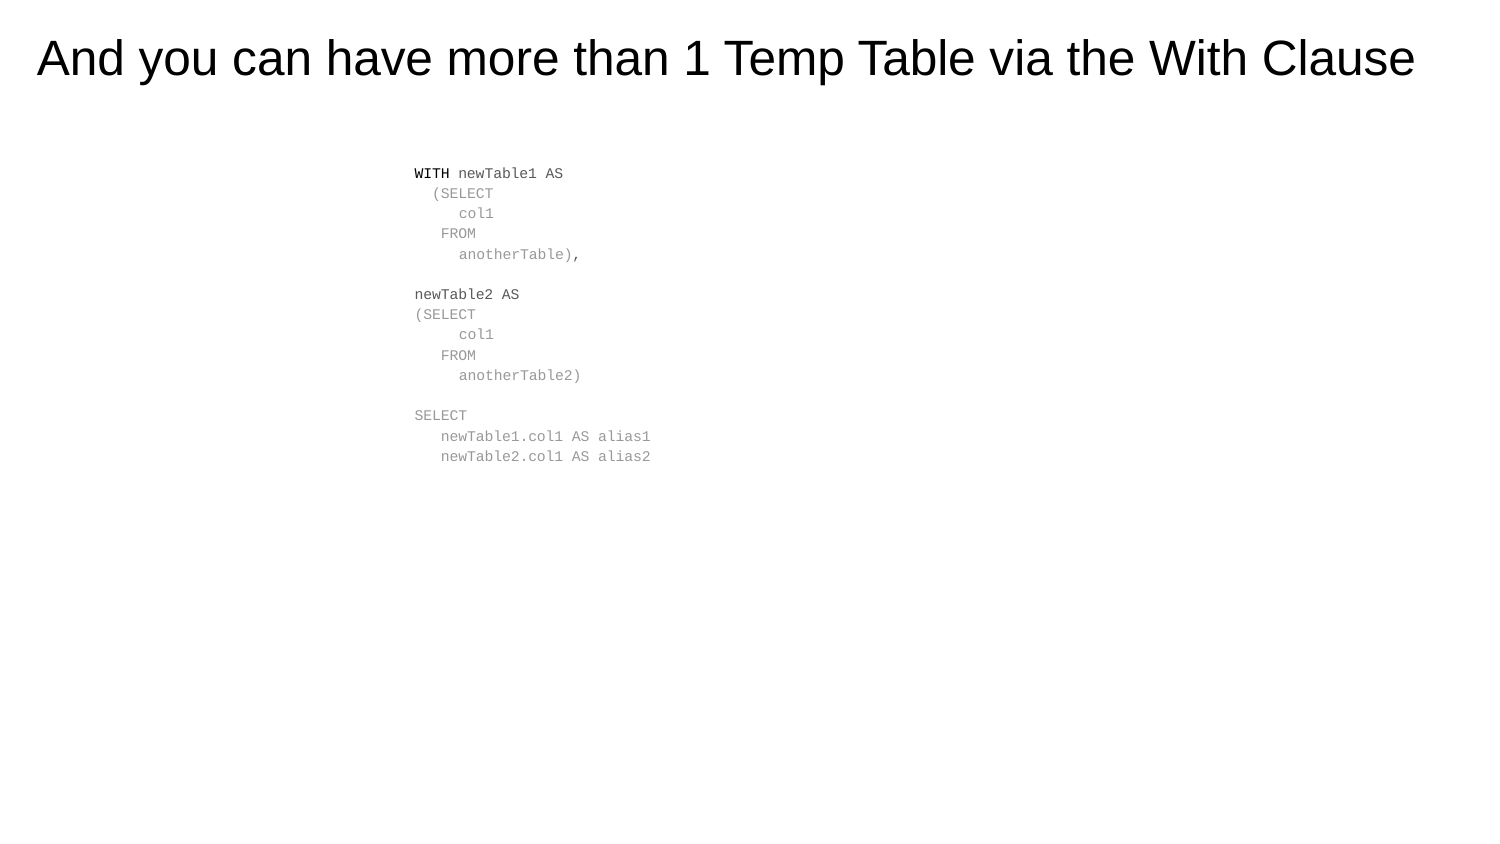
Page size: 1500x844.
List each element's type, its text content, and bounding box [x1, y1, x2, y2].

title And you can have more than 1 Temp Table via the With Clause [21, 10, 1478, 113]
list WITH newTable1 AS (SELECT col1 FROM anotherTable), newTable2 AS (SELECT col1 FROM anotherTable2) SELECT newTable1.col1 AS alias1 newTable2.col1 AS alias2 [399, 146, 1062, 484]
